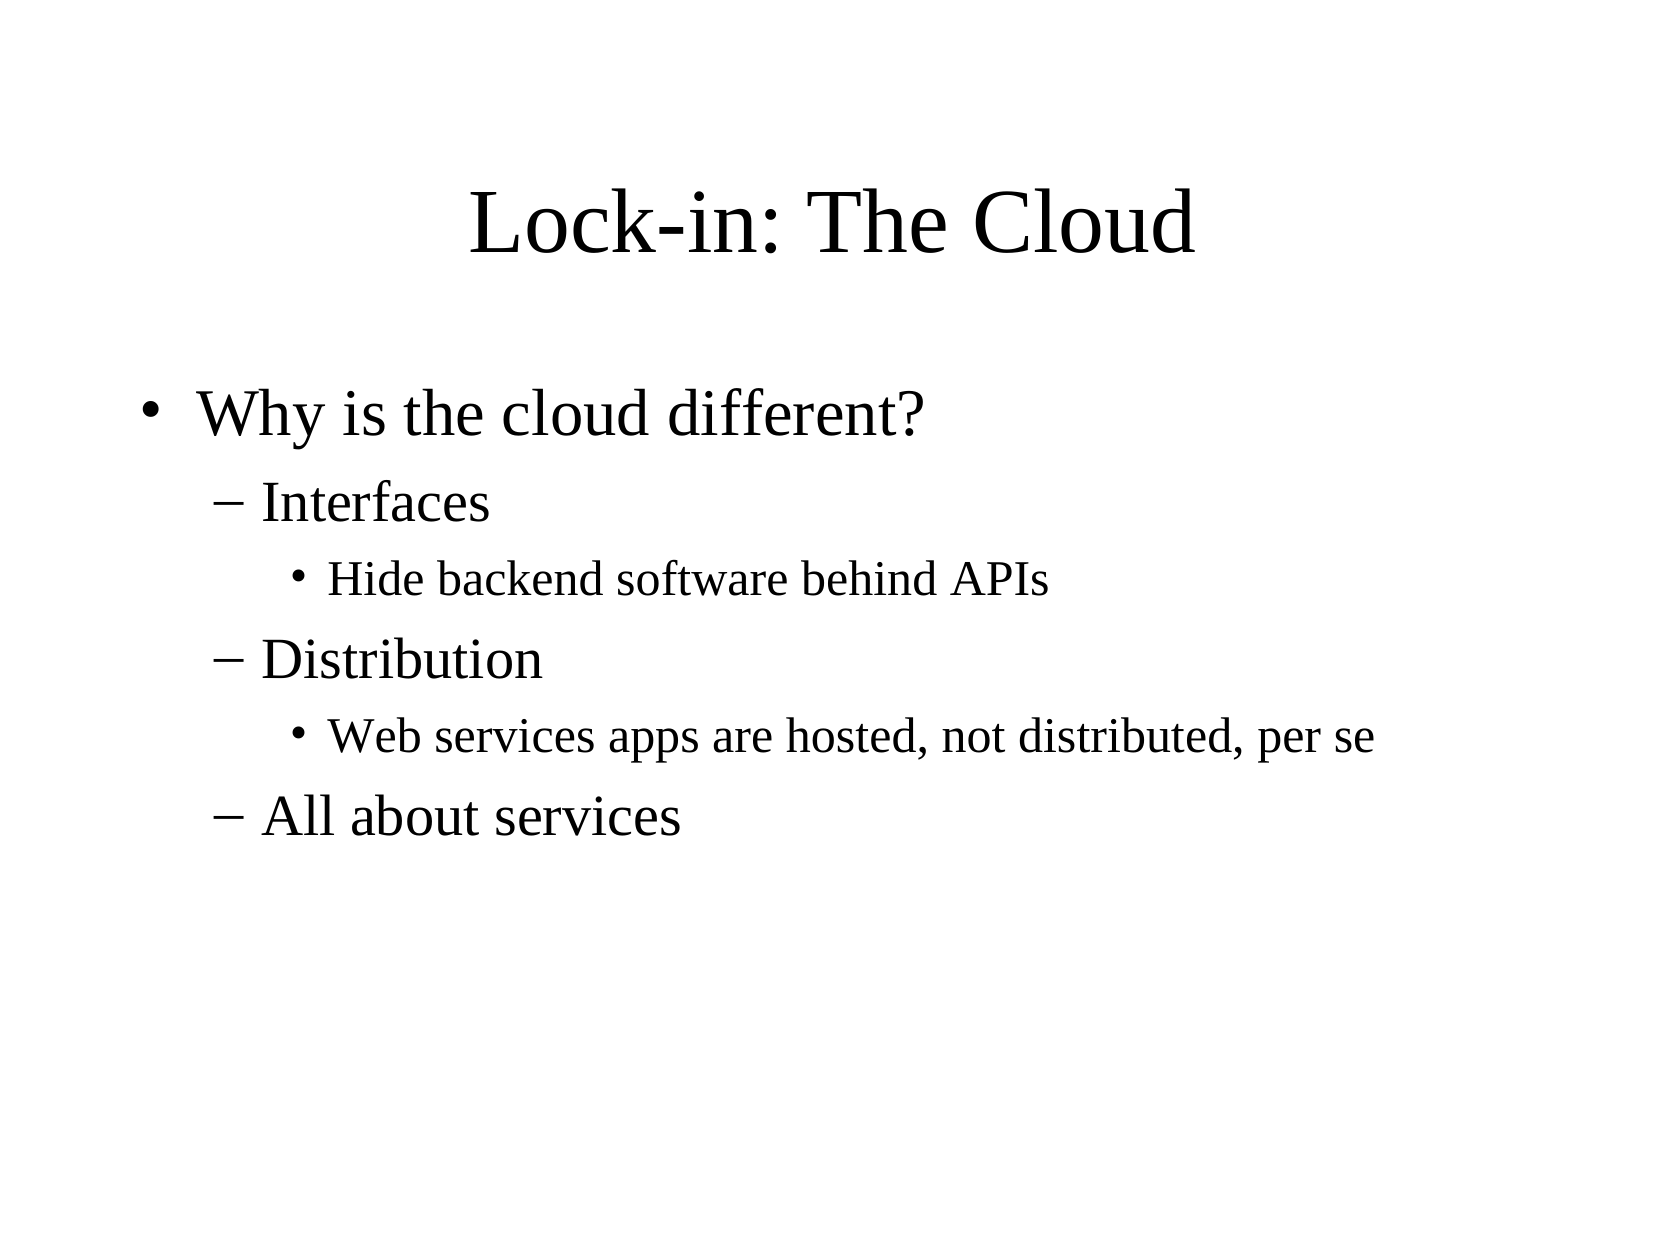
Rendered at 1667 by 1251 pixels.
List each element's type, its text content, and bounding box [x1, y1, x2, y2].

list Why is the cloud different? Interfaces Hide backend software behind APIs Distribution Web services apps are hosted, not distributed, per se All about services [124, 360, 1542, 1230]
title Lock-in: The Cloud [124, 110, 1542, 320]
